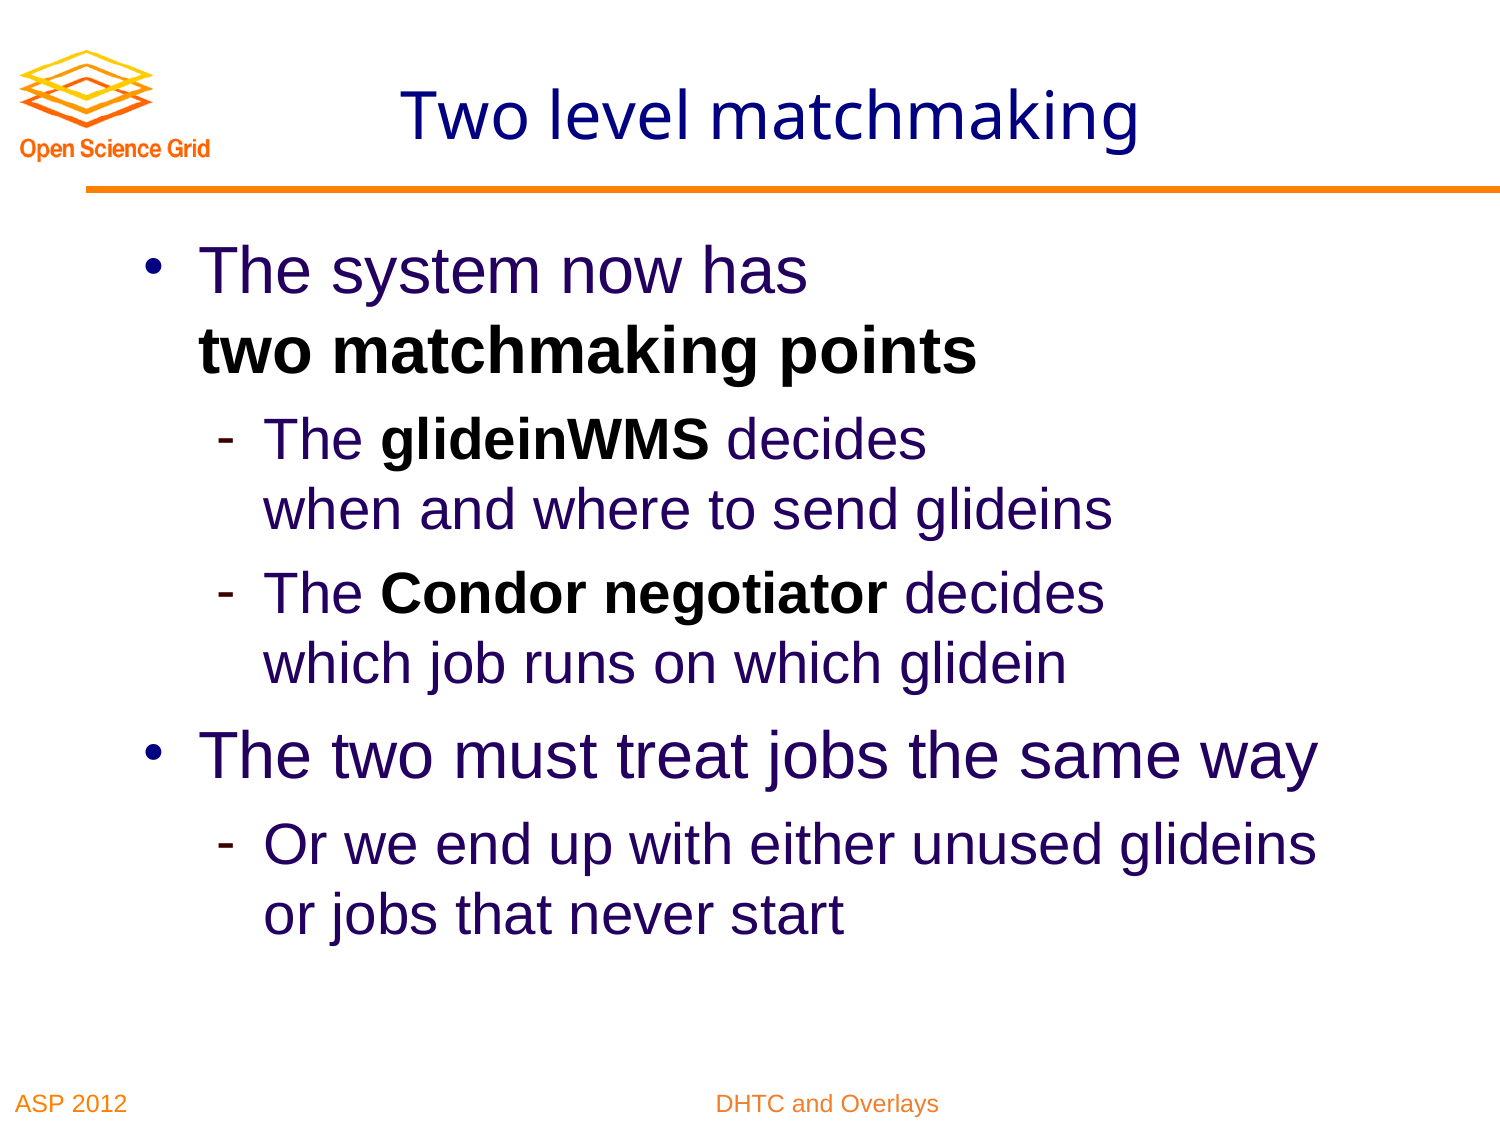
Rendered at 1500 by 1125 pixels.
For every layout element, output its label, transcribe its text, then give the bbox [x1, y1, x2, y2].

title Two level matchmaking [201, 18, 1342, 207]
picture [0, 27, 201, 179]
list The system now has two matchmaking points The glideinWMS decides when and where to send glideins The Condor negotiator decides which job runs on which glidein The two must treat jobs the same way Or we end up with either unused glideins or jobs that never start [127, 218, 1403, 962]
